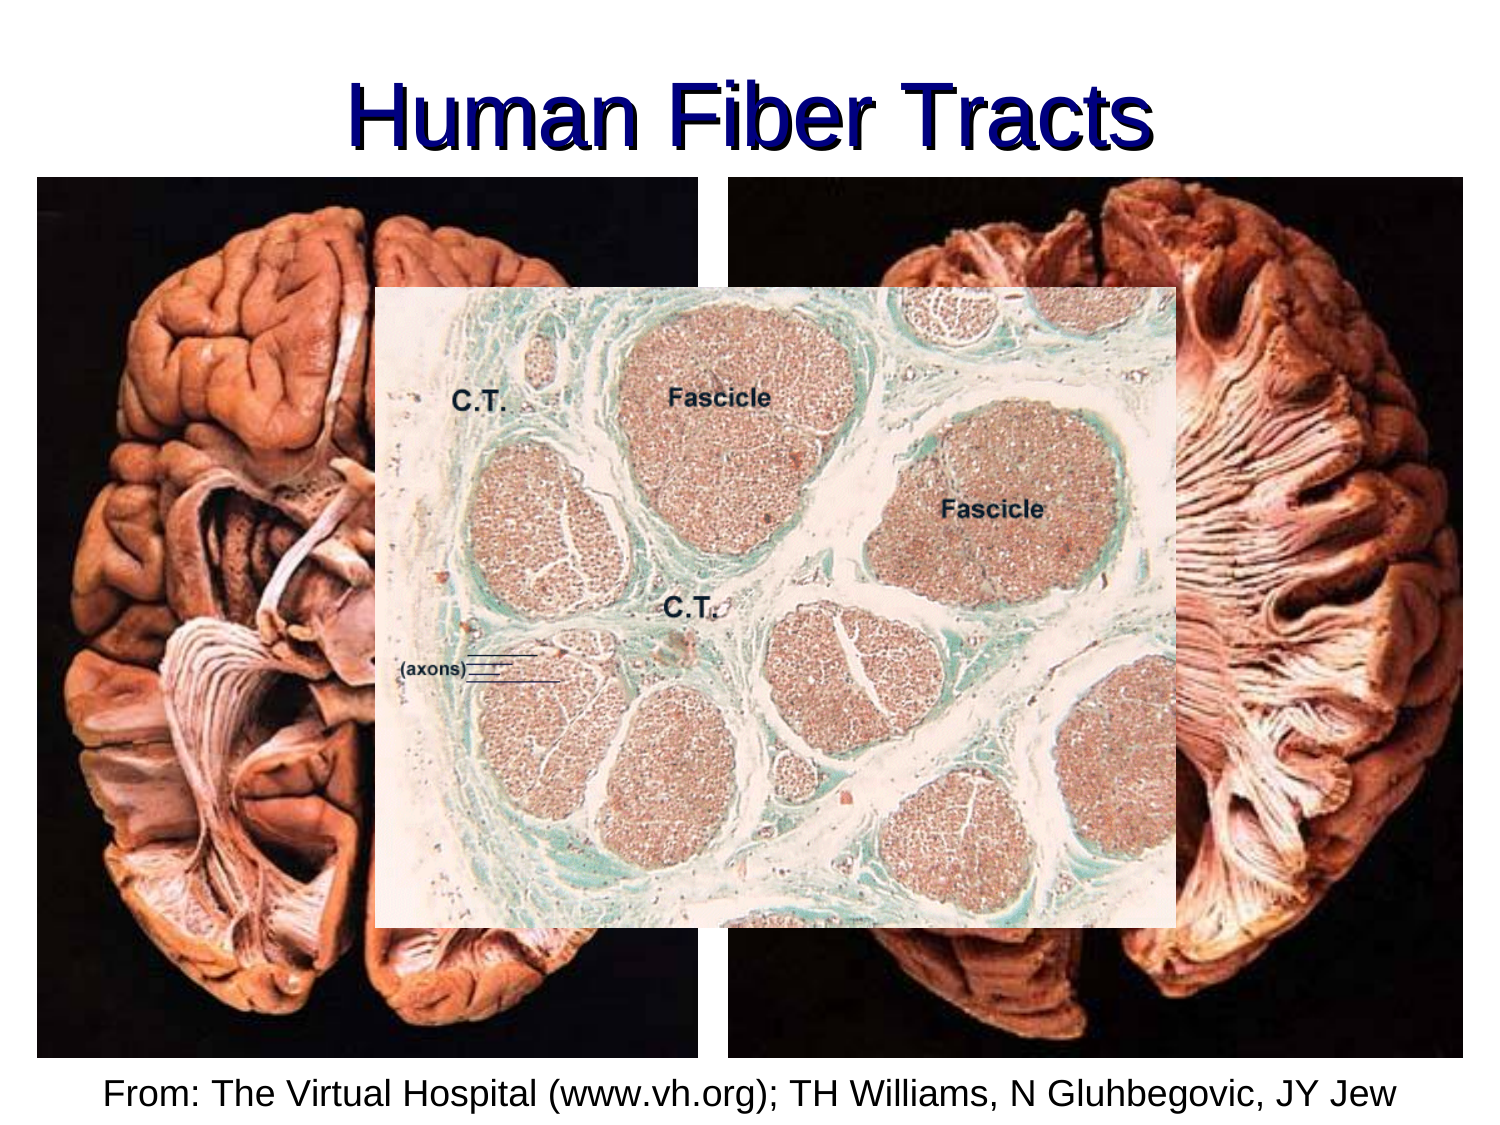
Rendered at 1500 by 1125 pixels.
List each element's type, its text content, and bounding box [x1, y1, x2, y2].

text_box From: The Virtual Hospital (www.vh.org); TH Williams, N Gluhbegovic, JY Jew [37, 1059, 1463, 1122]
picture [37, 177, 1463, 1058]
title Human Fiber Tracts [62, 52, 1437, 159]
